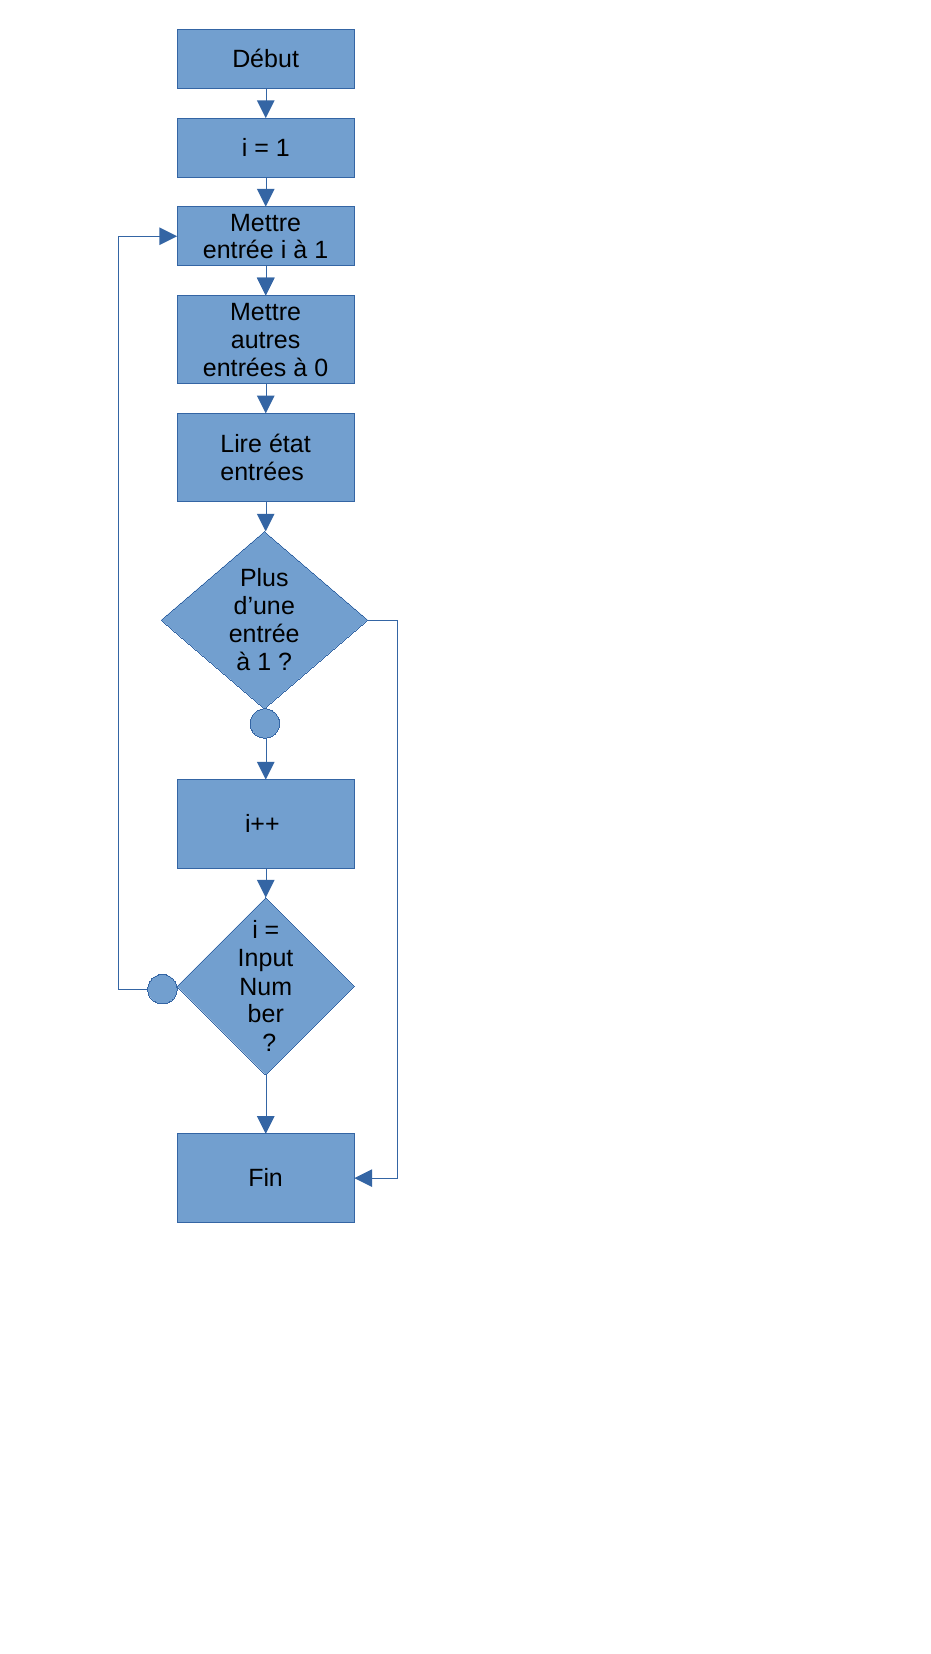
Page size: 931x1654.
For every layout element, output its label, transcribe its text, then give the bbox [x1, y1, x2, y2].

text_box i++ [177, 779, 355, 869]
text_box Lire état entrées [177, 413, 355, 502]
text_box i = InputNumber ? [177, 898, 355, 1075]
text_box [147, 974, 178, 1004]
text_box Fin [177, 1133, 355, 1223]
text_box i = 1 [177, 118, 355, 178]
text_box Mettre autres entrées à 0 [177, 295, 355, 384]
text_box Début [177, 29, 355, 89]
text_box [250, 708, 280, 739]
text_box Mettre entrée i à 1 [177, 206, 355, 266]
text_box Plus d’une entrée à 1 ? [161, 531, 368, 708]
